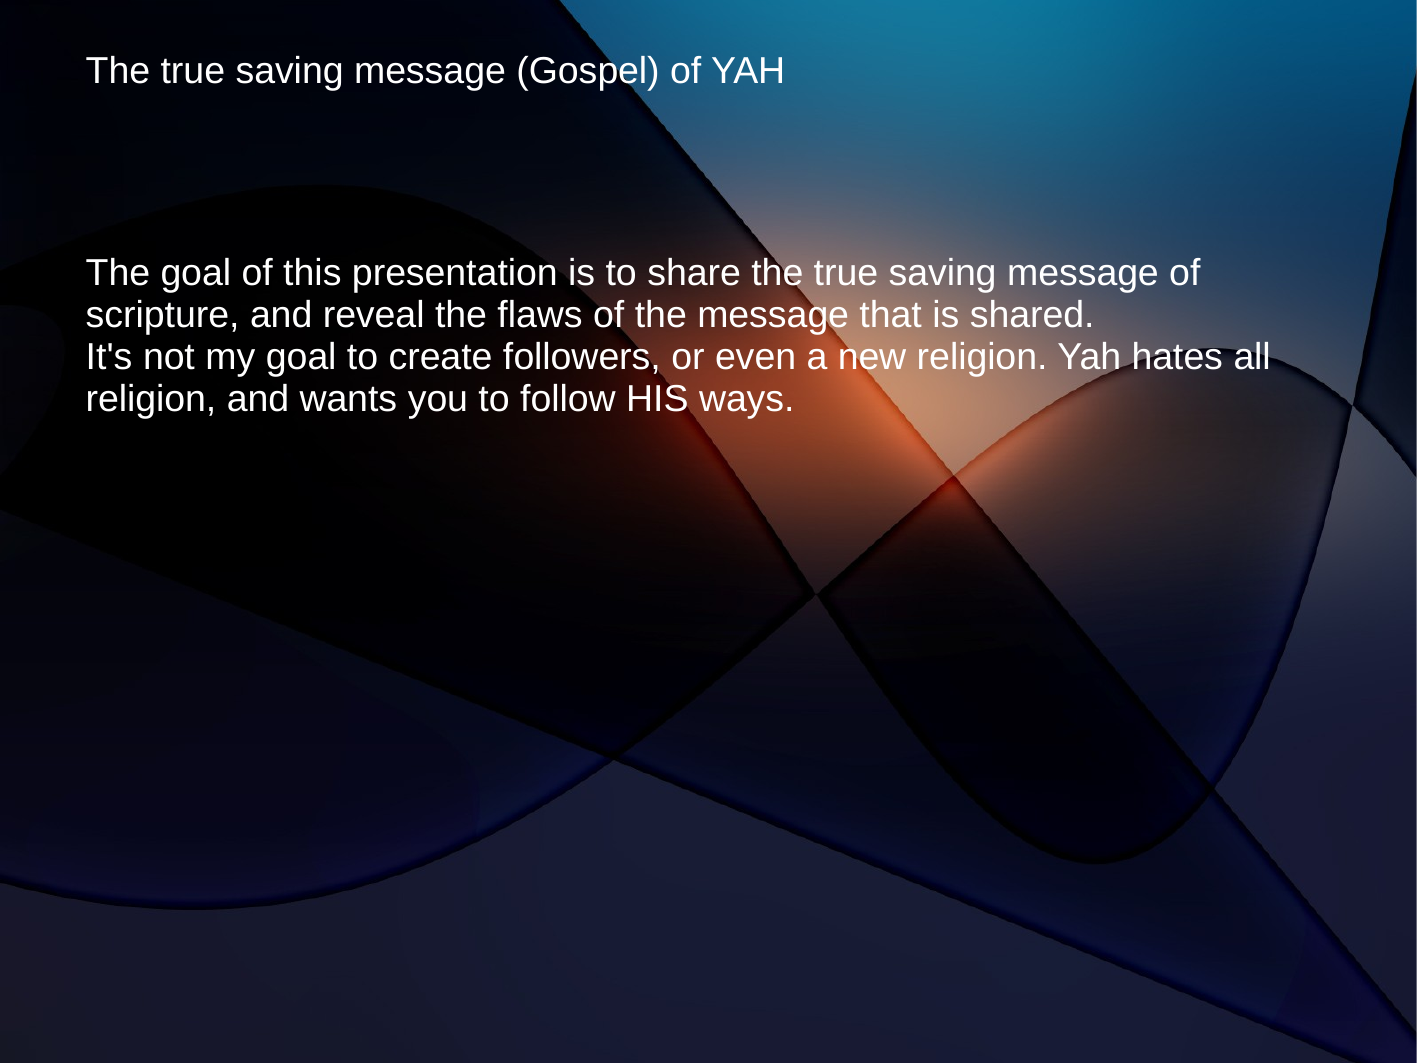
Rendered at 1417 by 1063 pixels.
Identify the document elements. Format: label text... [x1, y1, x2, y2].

picture [0, 0, 1417, 1063]
picture [1093, 34, 1099, 42]
list The goal of this presentation is to share the true saving message of scripture, and reveal the flaws of the message that is shared. It's not my goal to create followers, or even a new religion. Yah hates all religion, and wants you to follow HIS ways. [70, 244, 1346, 925]
title The true saving message (Gospel) of YAH [70, 42, 1346, 213]
